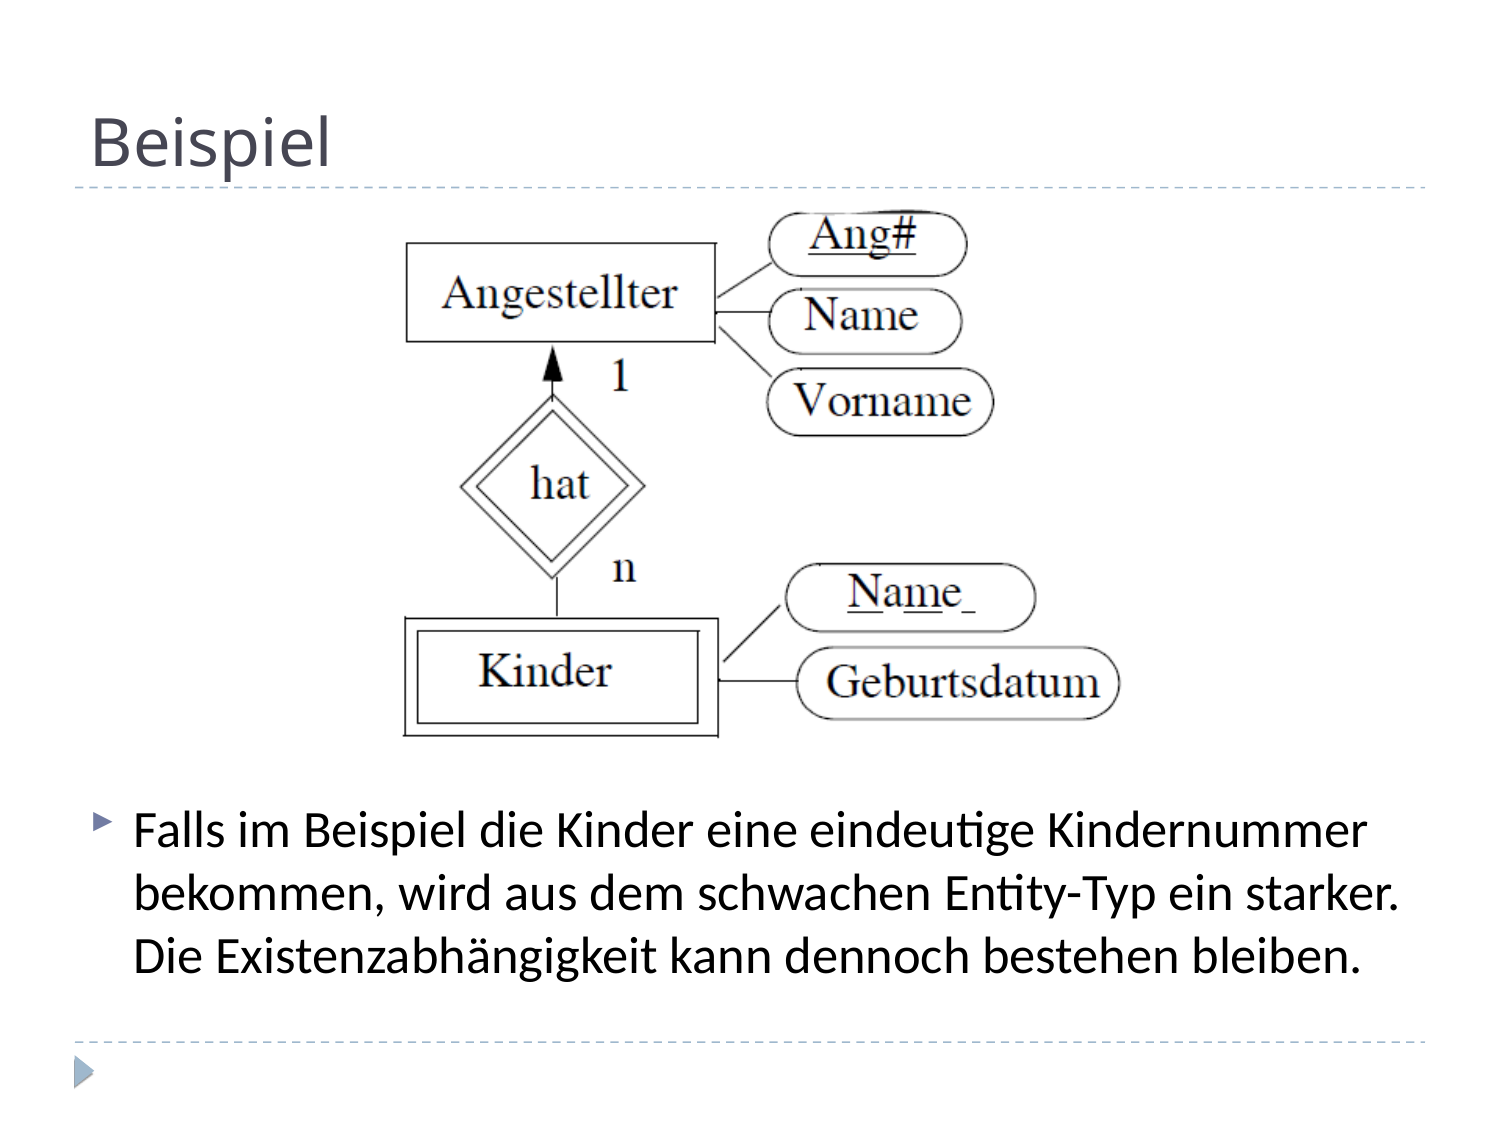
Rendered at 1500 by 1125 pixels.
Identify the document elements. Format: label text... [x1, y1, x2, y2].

list Falls im Beispiel die Kinder eine eindeutige Kindernummer bekommen, wird aus dem schwachen Entity-Typ ein starker. Die Existenzabhängigkeit kann dennoch bestehen bleiben. [75, 787, 1425, 1010]
picture [292, 202, 1198, 779]
title Beispiel [75, 24, 1425, 188]
